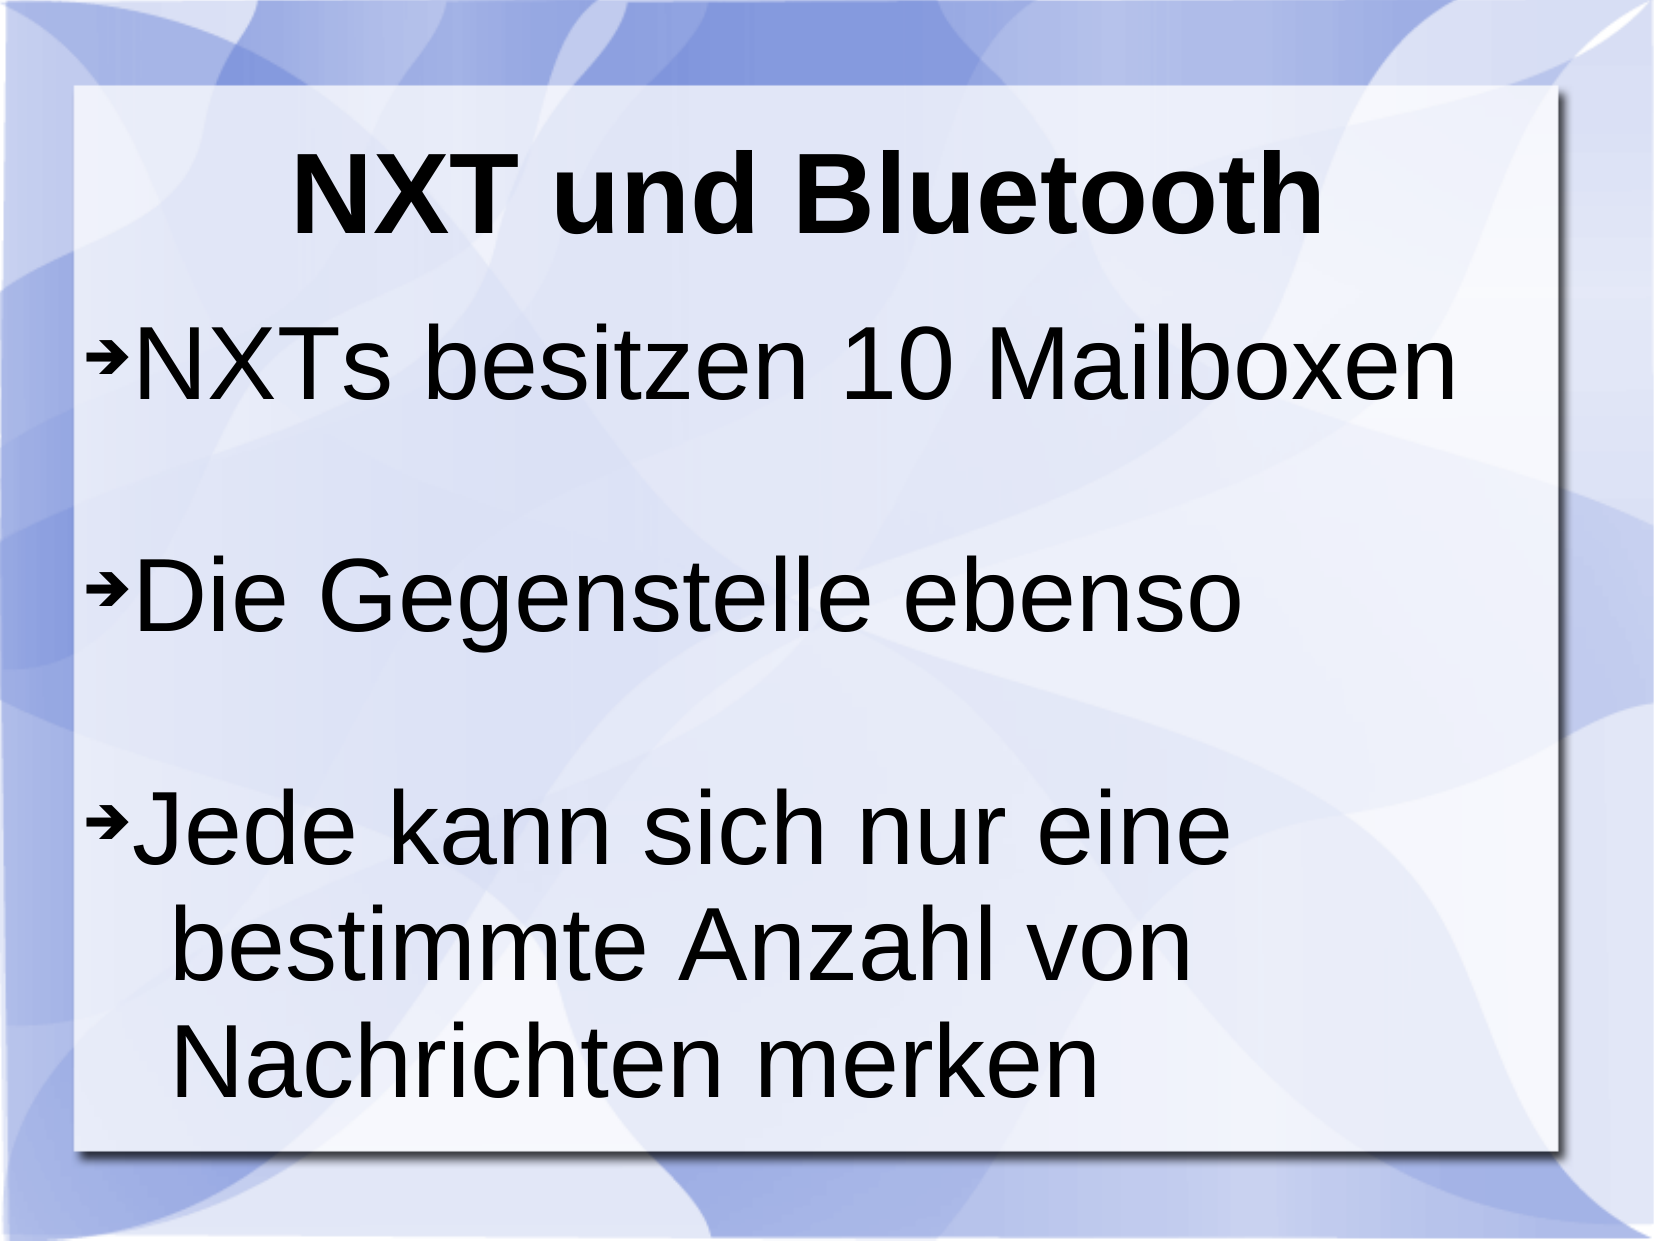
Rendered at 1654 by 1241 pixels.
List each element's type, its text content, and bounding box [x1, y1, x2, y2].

picture [0, 0, 1654, 1241]
title NXT und Bluetooth [82, 90, 1536, 290]
subtitle NXTs besitzen 10 Mailboxen Die Gegenstelle ebenso Jede kann sich nur eine bestimmte Anzahl von Nachrichten merken [82, 290, 1571, 1134]
